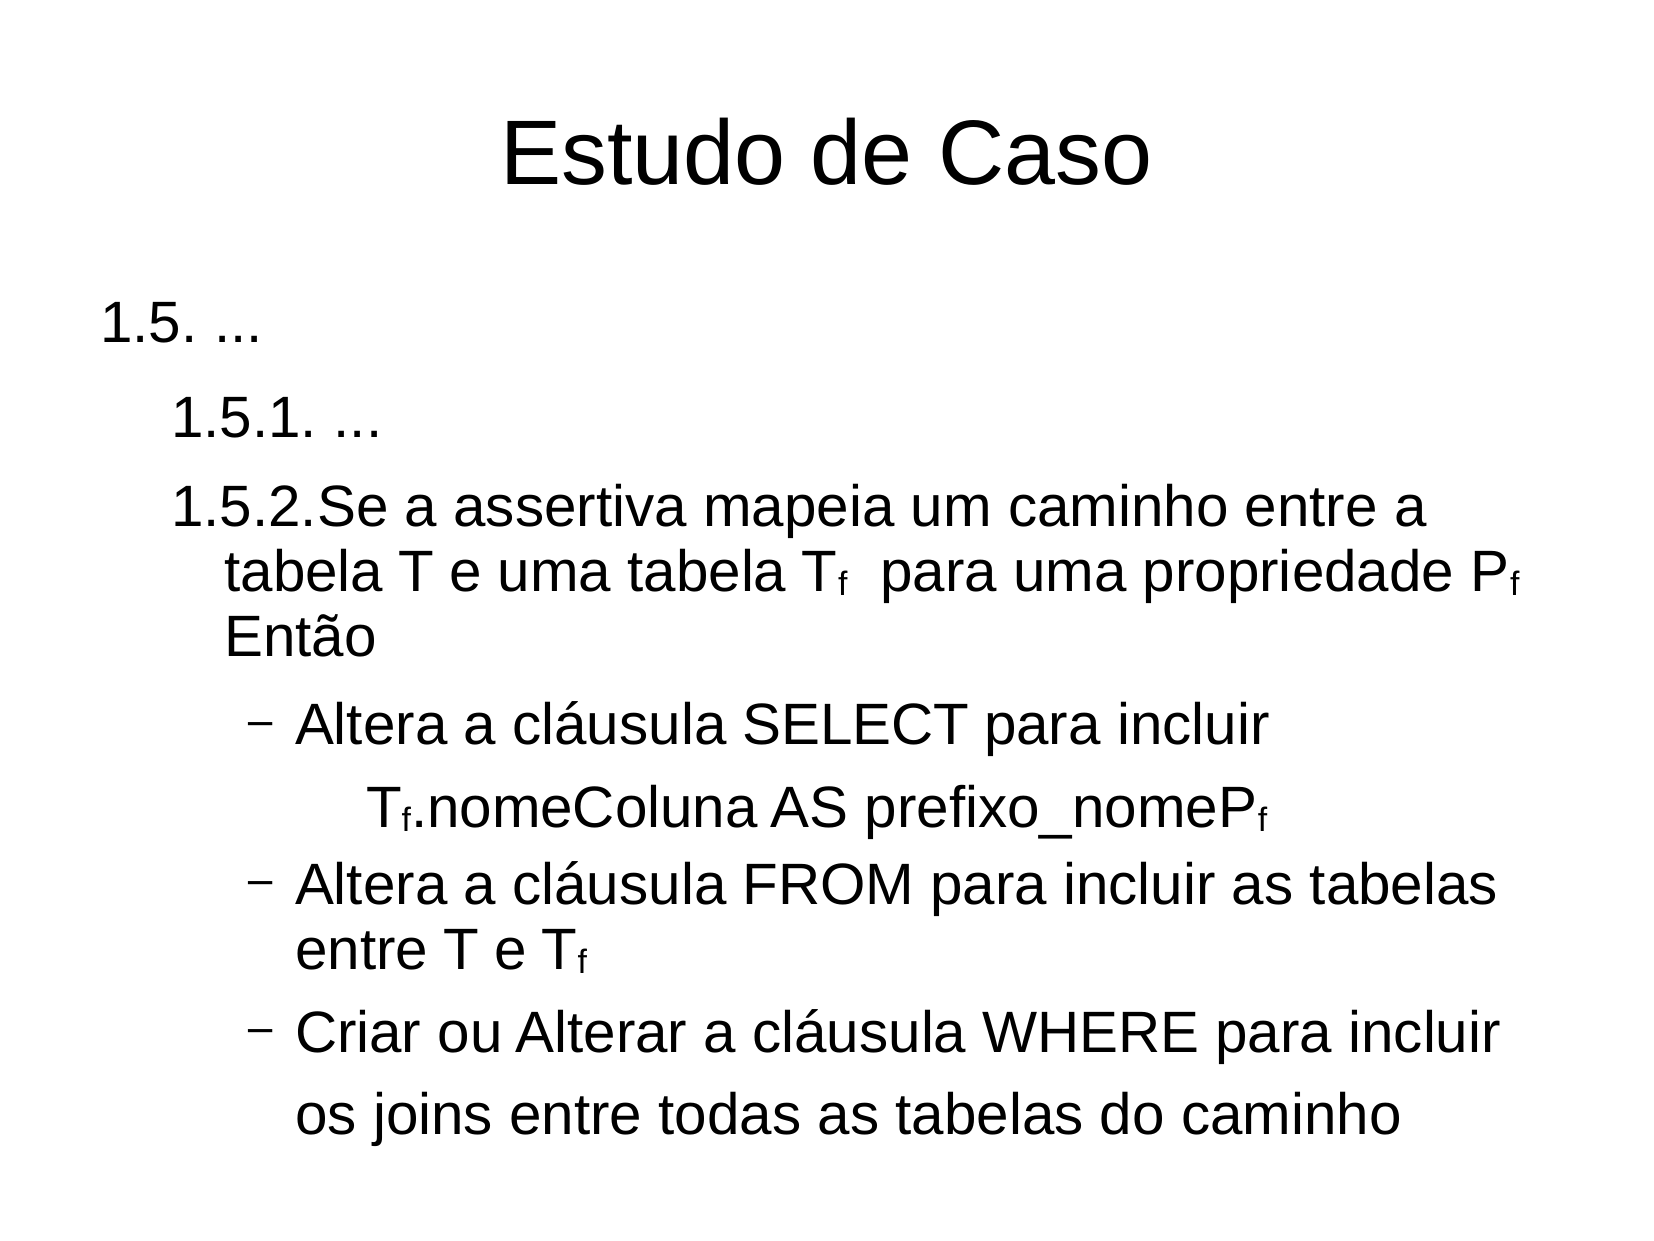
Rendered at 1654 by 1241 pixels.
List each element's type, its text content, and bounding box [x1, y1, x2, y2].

list ... ... Se a assertiva mapeia um caminho entre a tabela T e uma tabela Tf para uma propriedade Pf Então Altera a cláusula SELECT para incluir Tf.nomeColuna AS prefixo_nomePf Altera a cláusula FROM para incluir as tabelas entre T e Tf Criar ou Alterar a cláusula WHERE para incluir os joins entre todas as tabelas do caminho [82, 290, 1571, 1203]
title Estudo de Caso [82, 49, 1571, 257]
